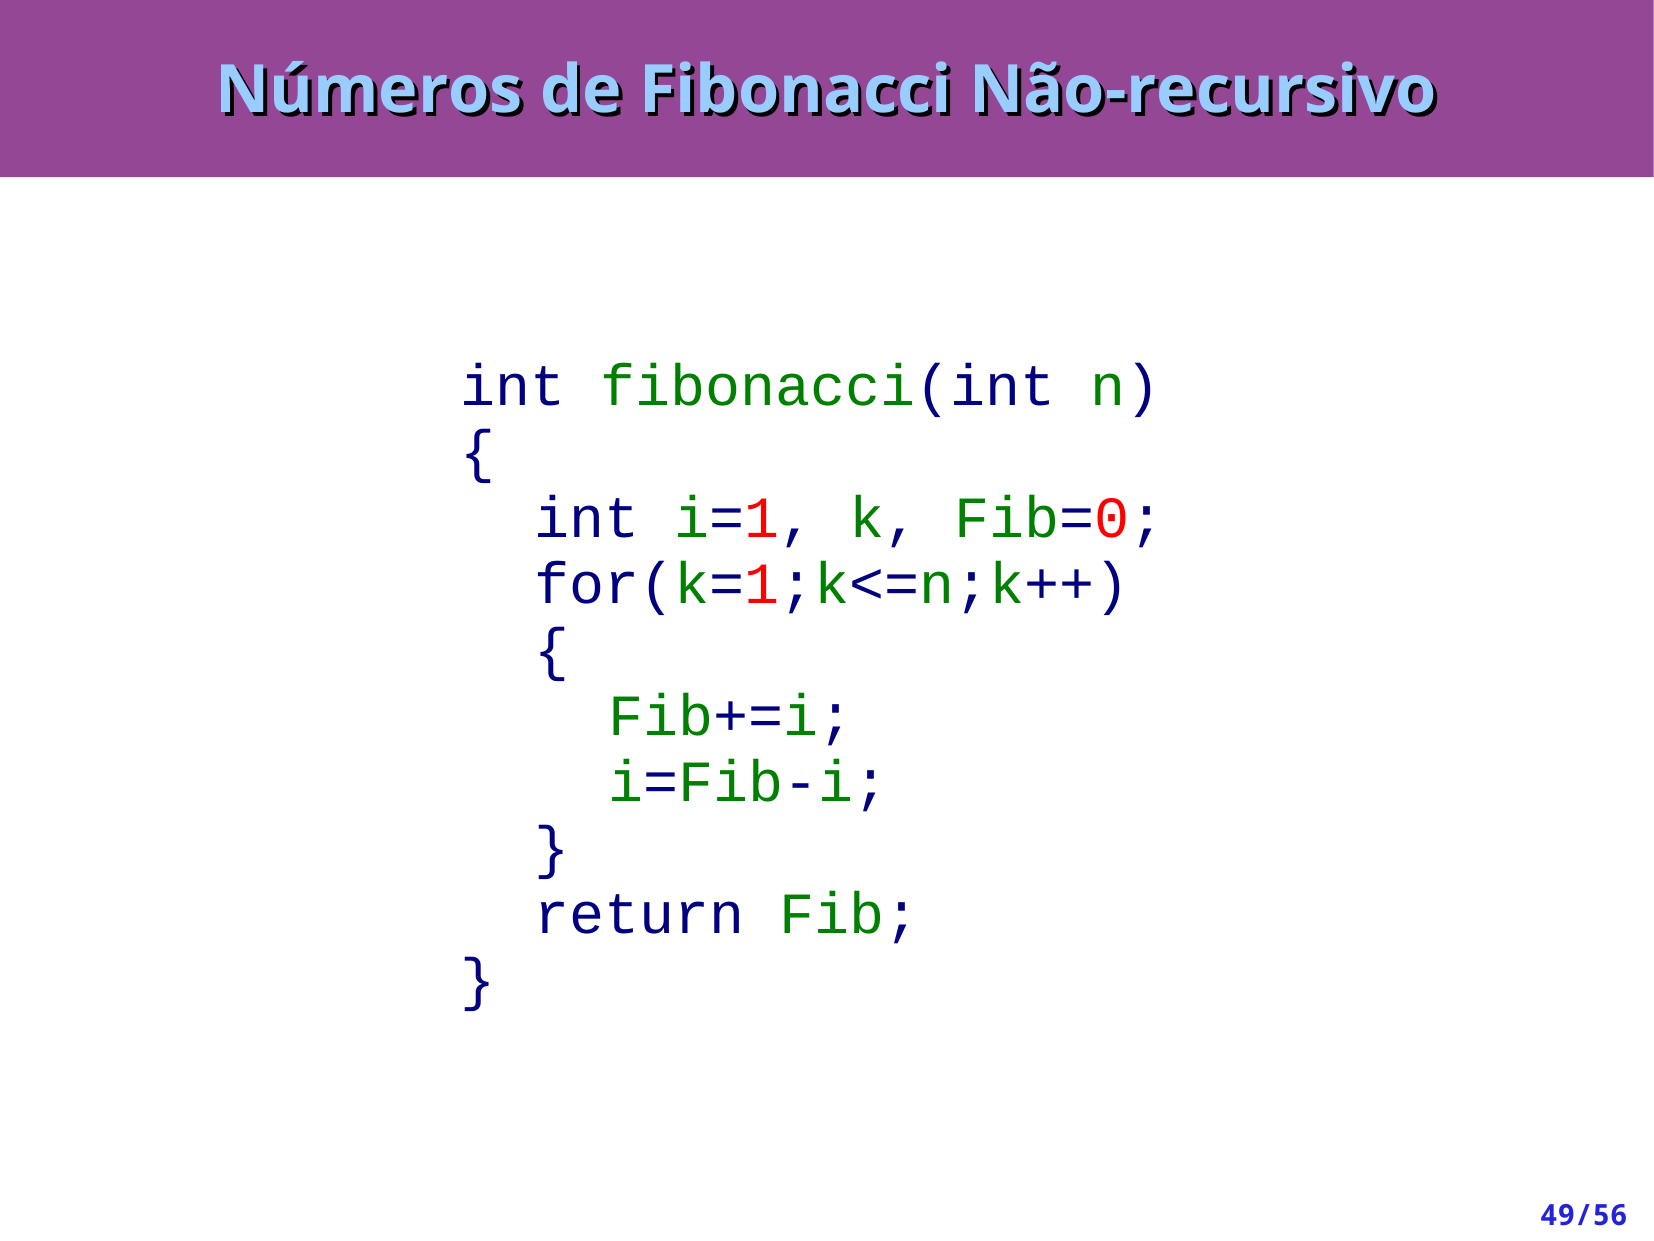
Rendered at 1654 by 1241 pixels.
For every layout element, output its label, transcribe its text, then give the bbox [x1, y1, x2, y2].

text_box int fibonacci(int n) { int i=1, k, Fib=0; for(k=1;k<=n;k++) { Fib+=i; i=Fib-i; } return Fib; } [444, 348, 1209, 1026]
title Números de Fibonacci Não-recursivo [82, 0, 1571, 176]
